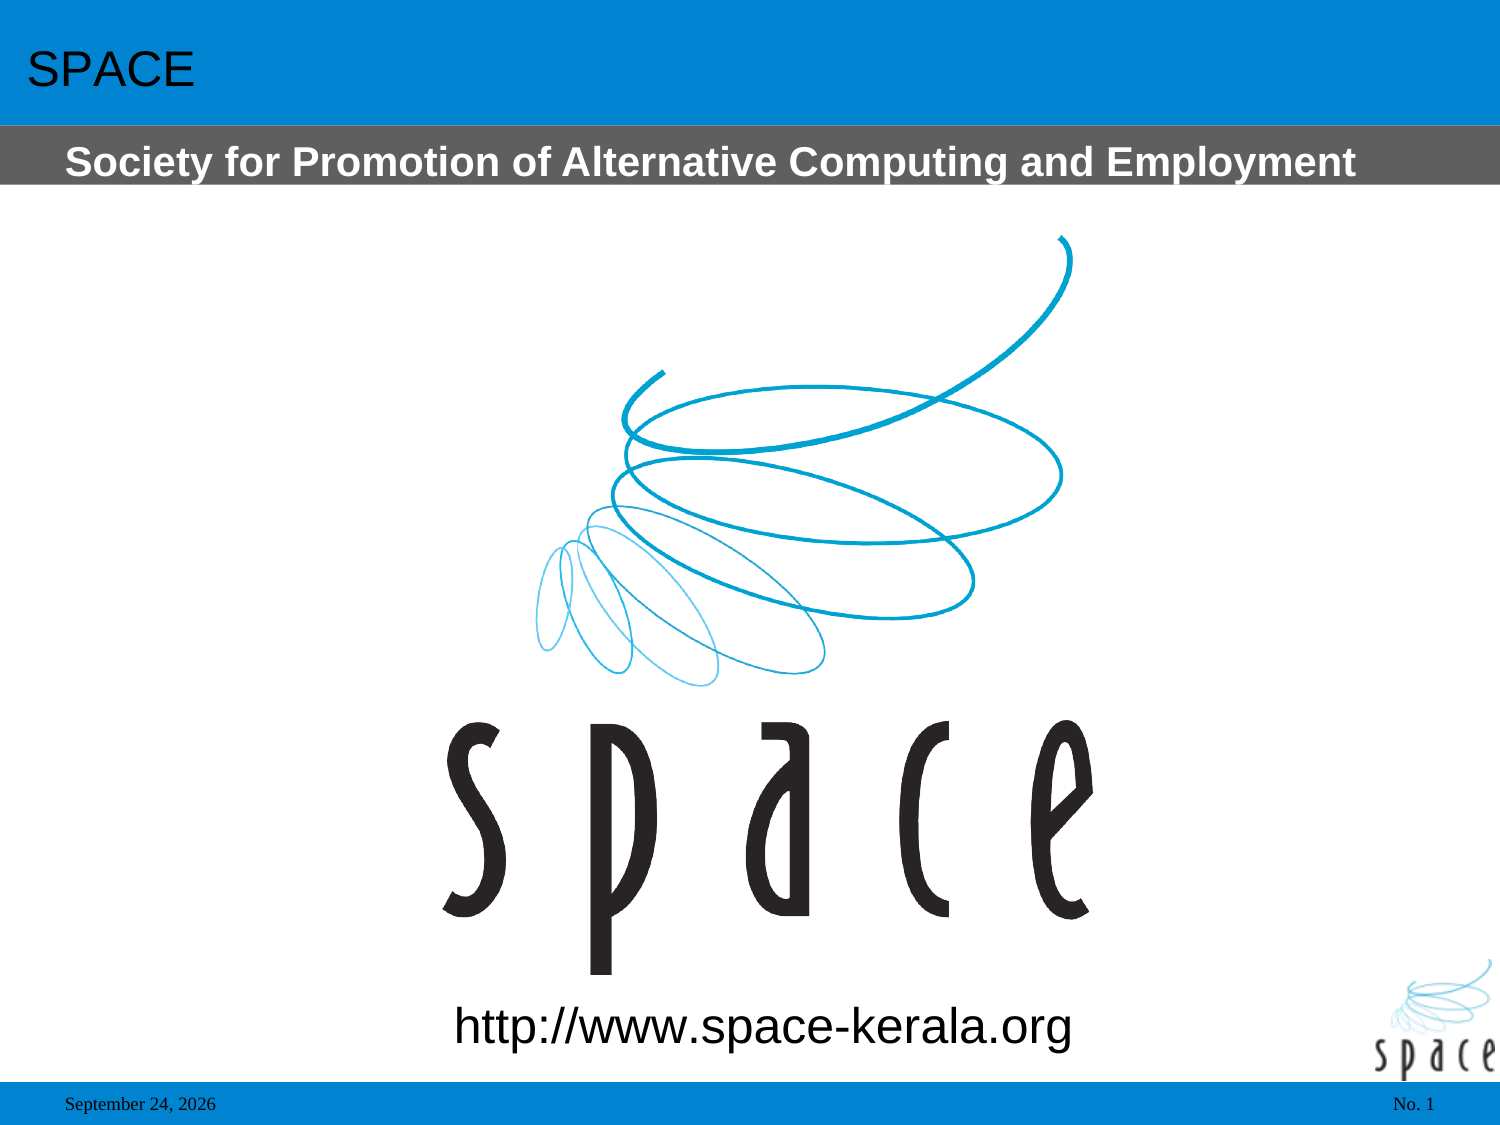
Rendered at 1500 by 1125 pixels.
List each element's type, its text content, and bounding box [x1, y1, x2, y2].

picture [442, 234, 1093, 975]
title Society for Promotion of Alternative Computing and Employment [64, 132, 1436, 193]
text_box http://www.space-kerala.org [439, 986, 1099, 1062]
picture [1375, 959, 1495, 1081]
